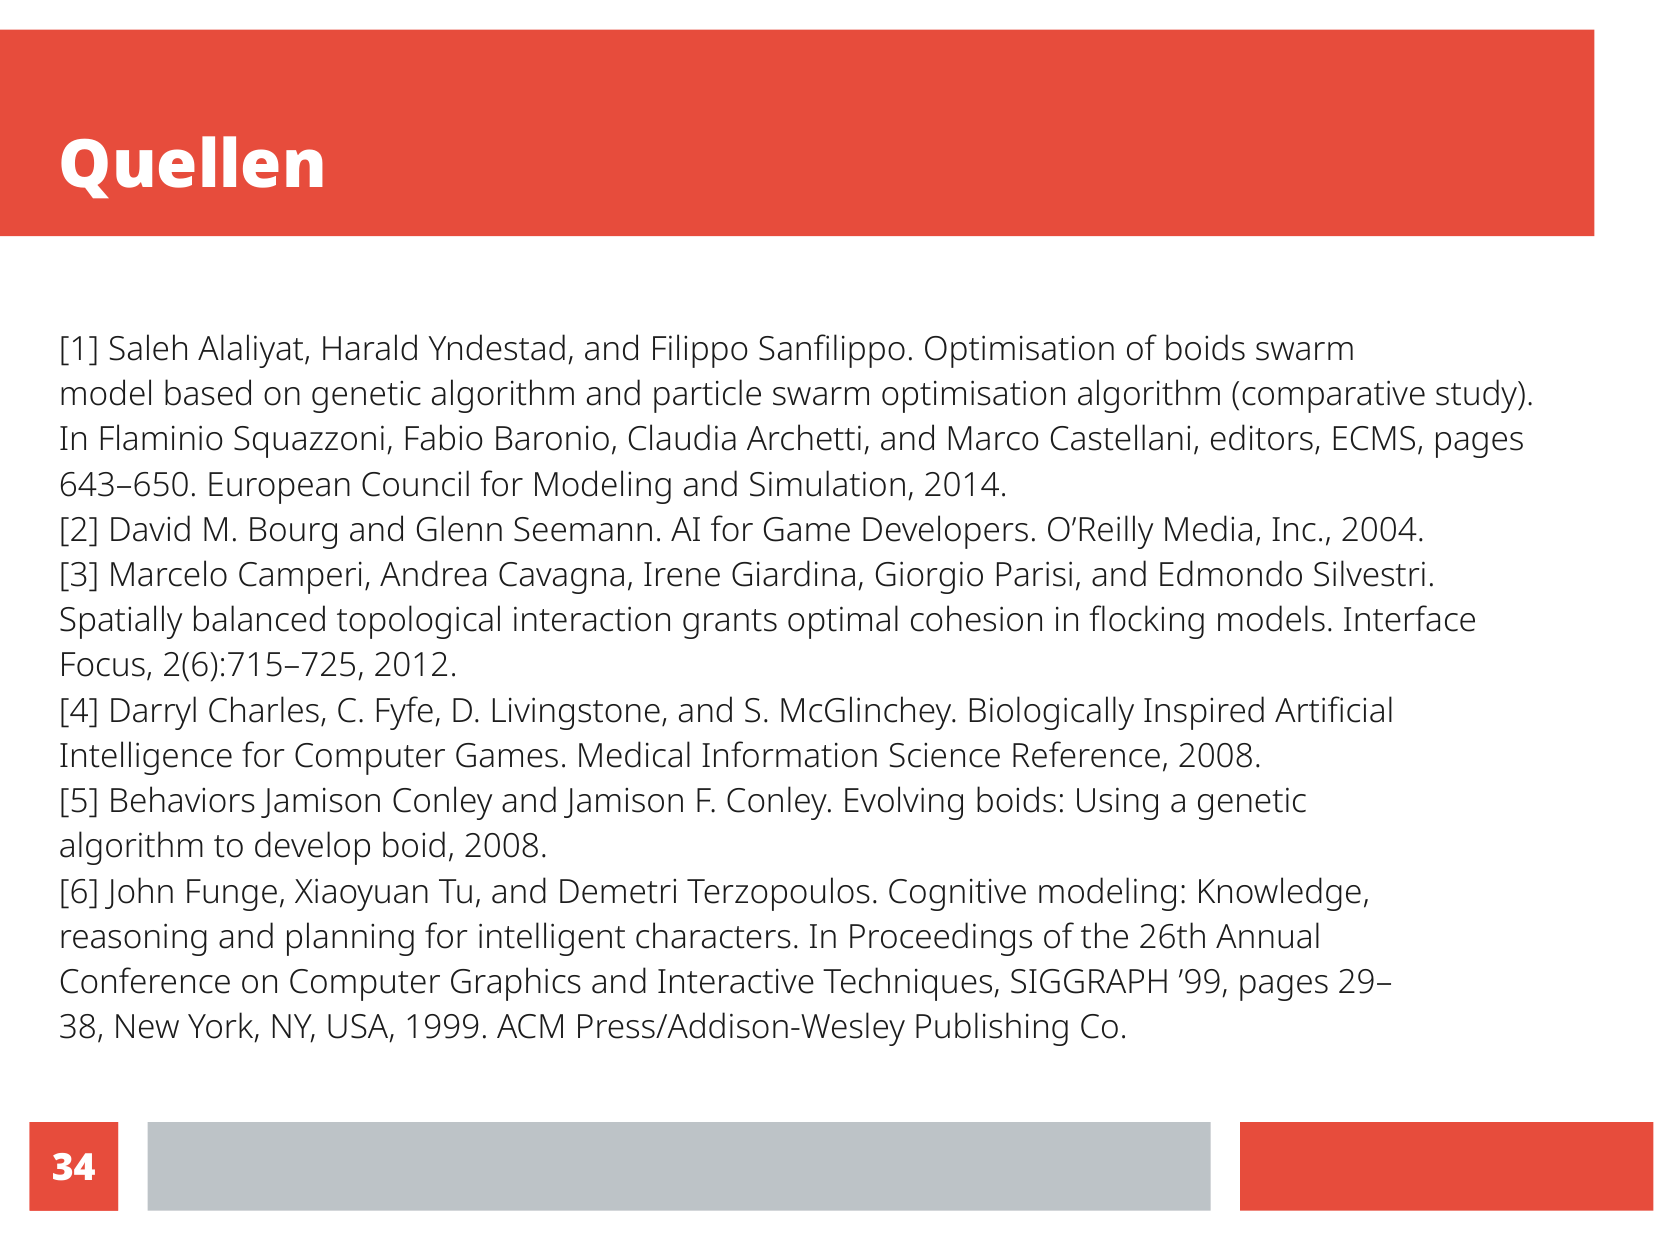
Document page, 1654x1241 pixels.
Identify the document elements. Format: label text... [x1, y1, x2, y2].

subtitle [1] Saleh Alaliyat, Harald Yndestad, and Filippo Sanfilippo. Optimisation of boids swarm model based on genetic algorithm and particle swarm optimisation algorithm (comparative study). In Flaminio Squazzoni, Fabio Baronio, Claudia Archetti, and Marco Castellani, editors, ECMS, pages 643–650. European Council for Modeling and Simulation, 2014. [2] David M. Bourg and Glenn Seemann. AI for Game Developers. O’Reilly Media, Inc., 2004. [3] Marcelo Camperi, Andrea Cavagna, Irene Giardina, Giorgio Parisi, and Edmondo Silvestri. Spatially balanced topological interaction grants optimal cohesion in flocking models. Interface Focus, 2(6):715–725, 2012. [4] Darryl Charles, C. Fyfe, D. Livingstone, and S. McGlinchey. Biologically Inspired Artificial Intelligence for Computer Games. Medical Information Science Reference, 2008. [5] Behaviors Jamison Conley and Jamison F. Conley. Evolving boids: Using a genetic algorithm to develop boid, 2008. [6] John Funge, Xiaoyuan Tu, and Demetri Terzopoulos. Cognitive modeling: Knowledge, reasoning and planning for intelligent characters. In Proceedings of the 26th Annual Conference on Computer Graphics and Interactive Techniques, SIGGRAPH ’99, pages 29– 38, New York, NY, USA, 1999. ACM Press/Addison-Wesley Publishing Co. [59, 324, 1565, 1093]
title Quellen [59, 49, 1595, 207]
